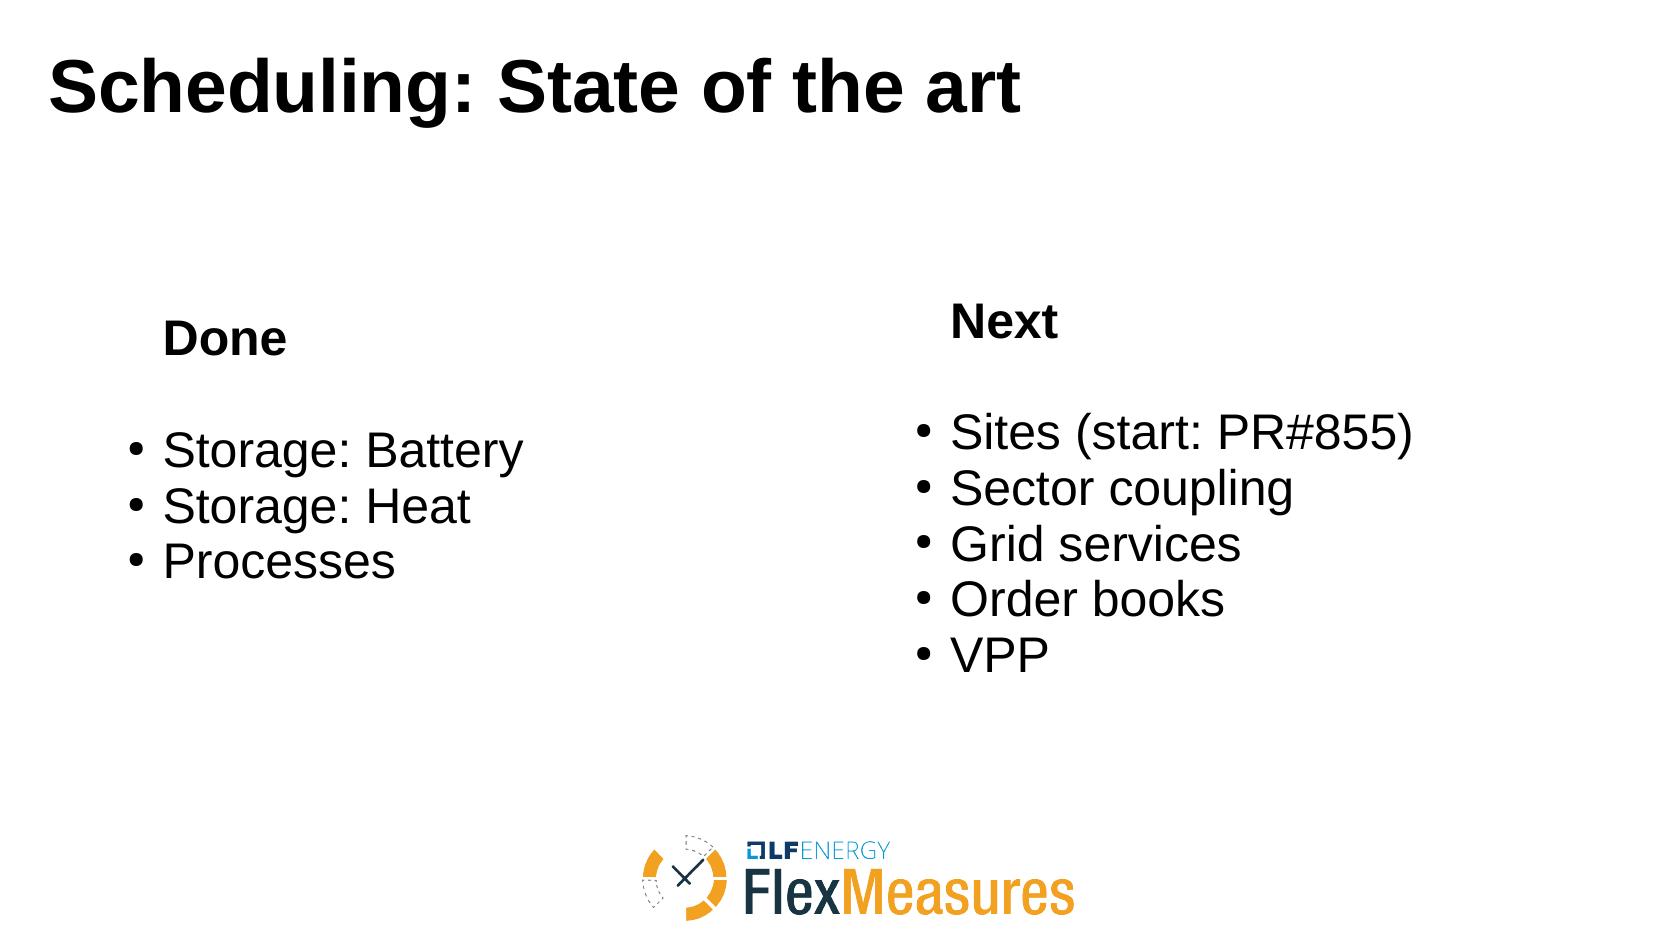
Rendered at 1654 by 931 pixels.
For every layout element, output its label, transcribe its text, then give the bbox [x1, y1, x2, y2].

text_box Scheduling: State of the art [0, 37, 1613, 188]
text_box Done Storage: Battery Storage: Heat Processes [112, 246, 713, 676]
picture [642, 835, 1074, 921]
text_box Next Sites (start: PR#855) Sector coupling Grid services Order books VPP [900, 228, 1576, 691]
